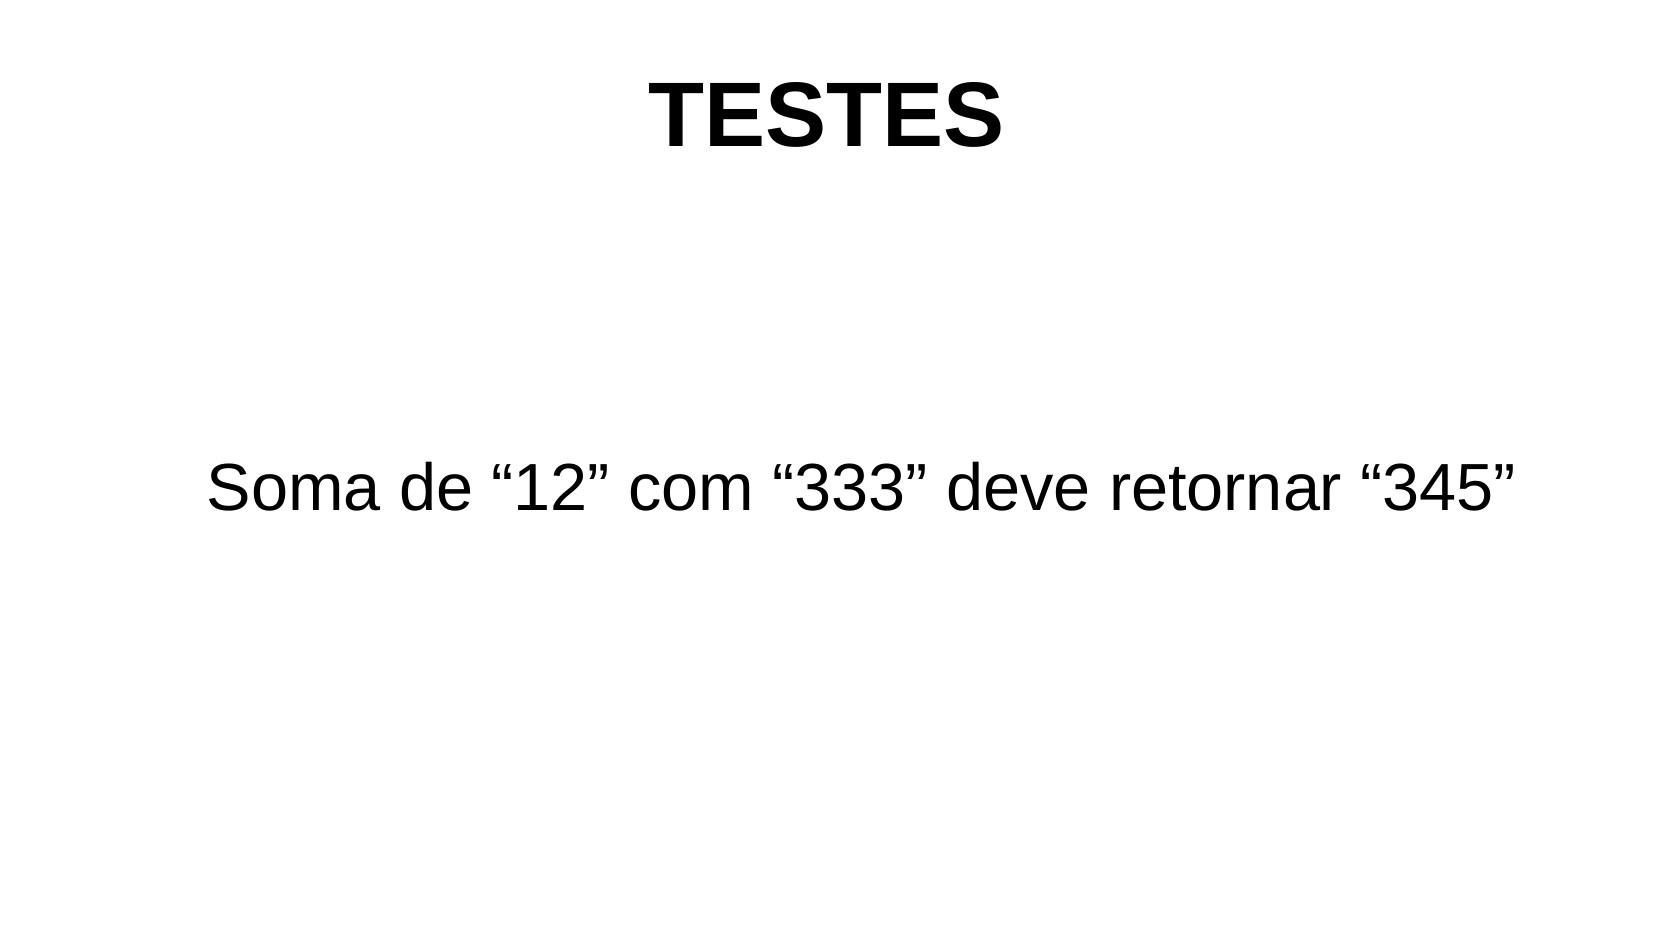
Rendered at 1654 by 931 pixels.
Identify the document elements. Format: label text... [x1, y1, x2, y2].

list Soma de “12” com “333” deve retornar “345” [82, 217, 1571, 758]
title TESTES [82, 37, 1571, 193]
